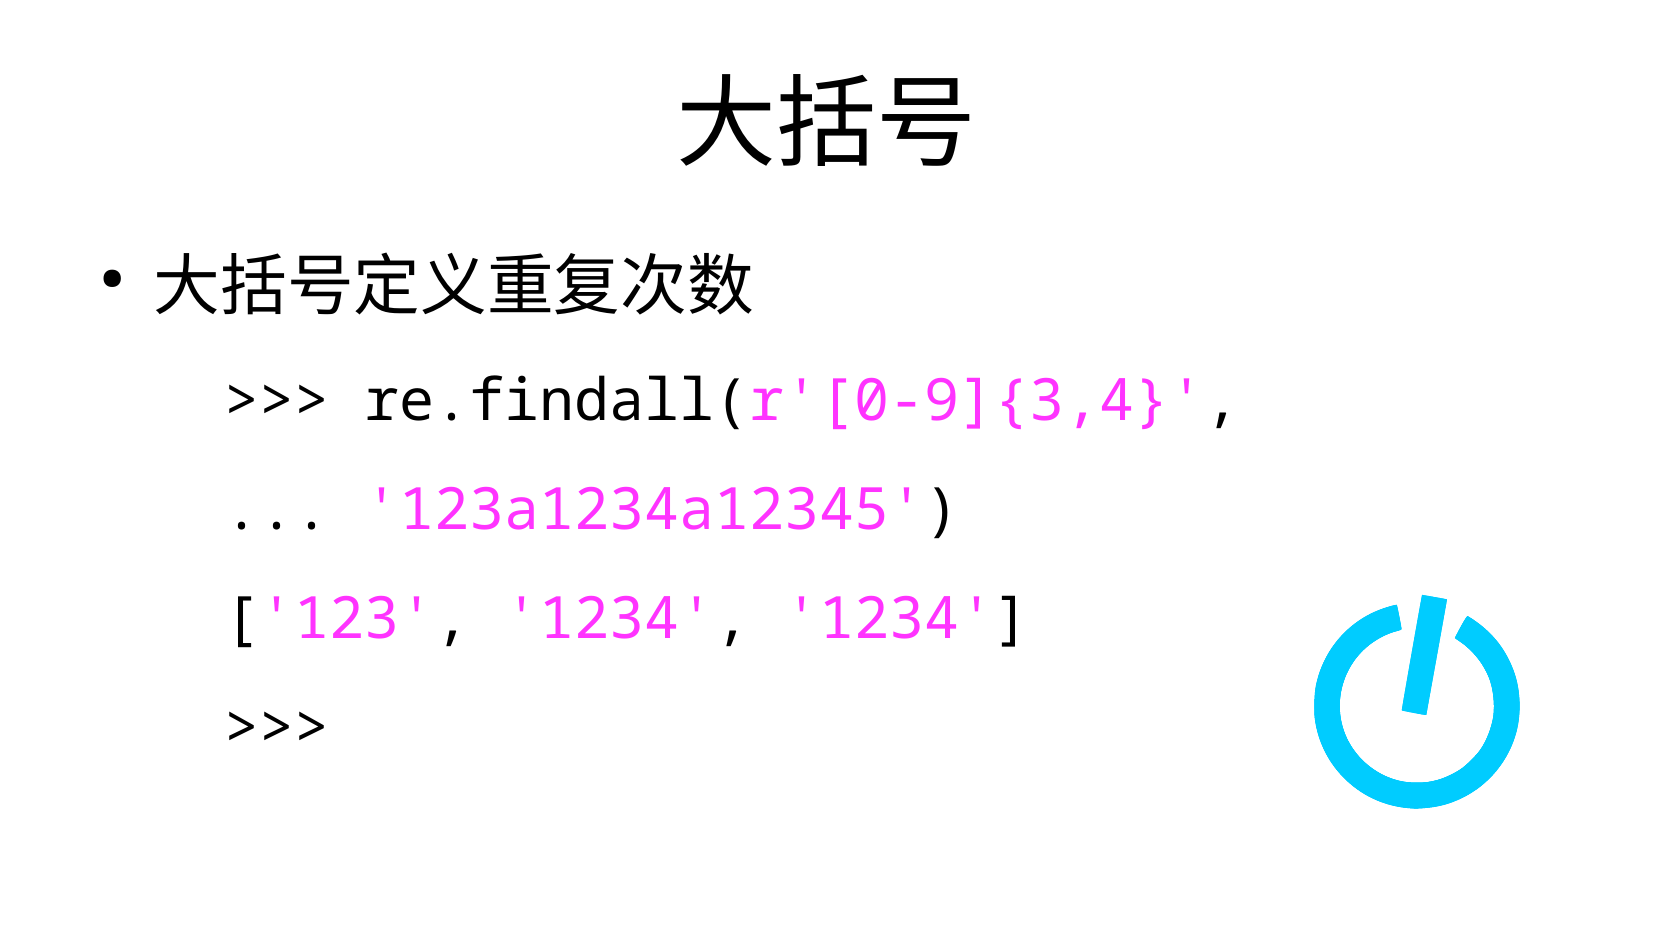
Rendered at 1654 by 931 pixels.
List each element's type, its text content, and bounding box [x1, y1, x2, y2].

title 大括号 [82, 37, 1571, 193]
list 大括号定义重复次数 >>> re.findall(r'[0-9]{3,4}', ... '123a1234a12345') ['123', '1234', '1234'] >>> [82, 217, 1571, 886]
